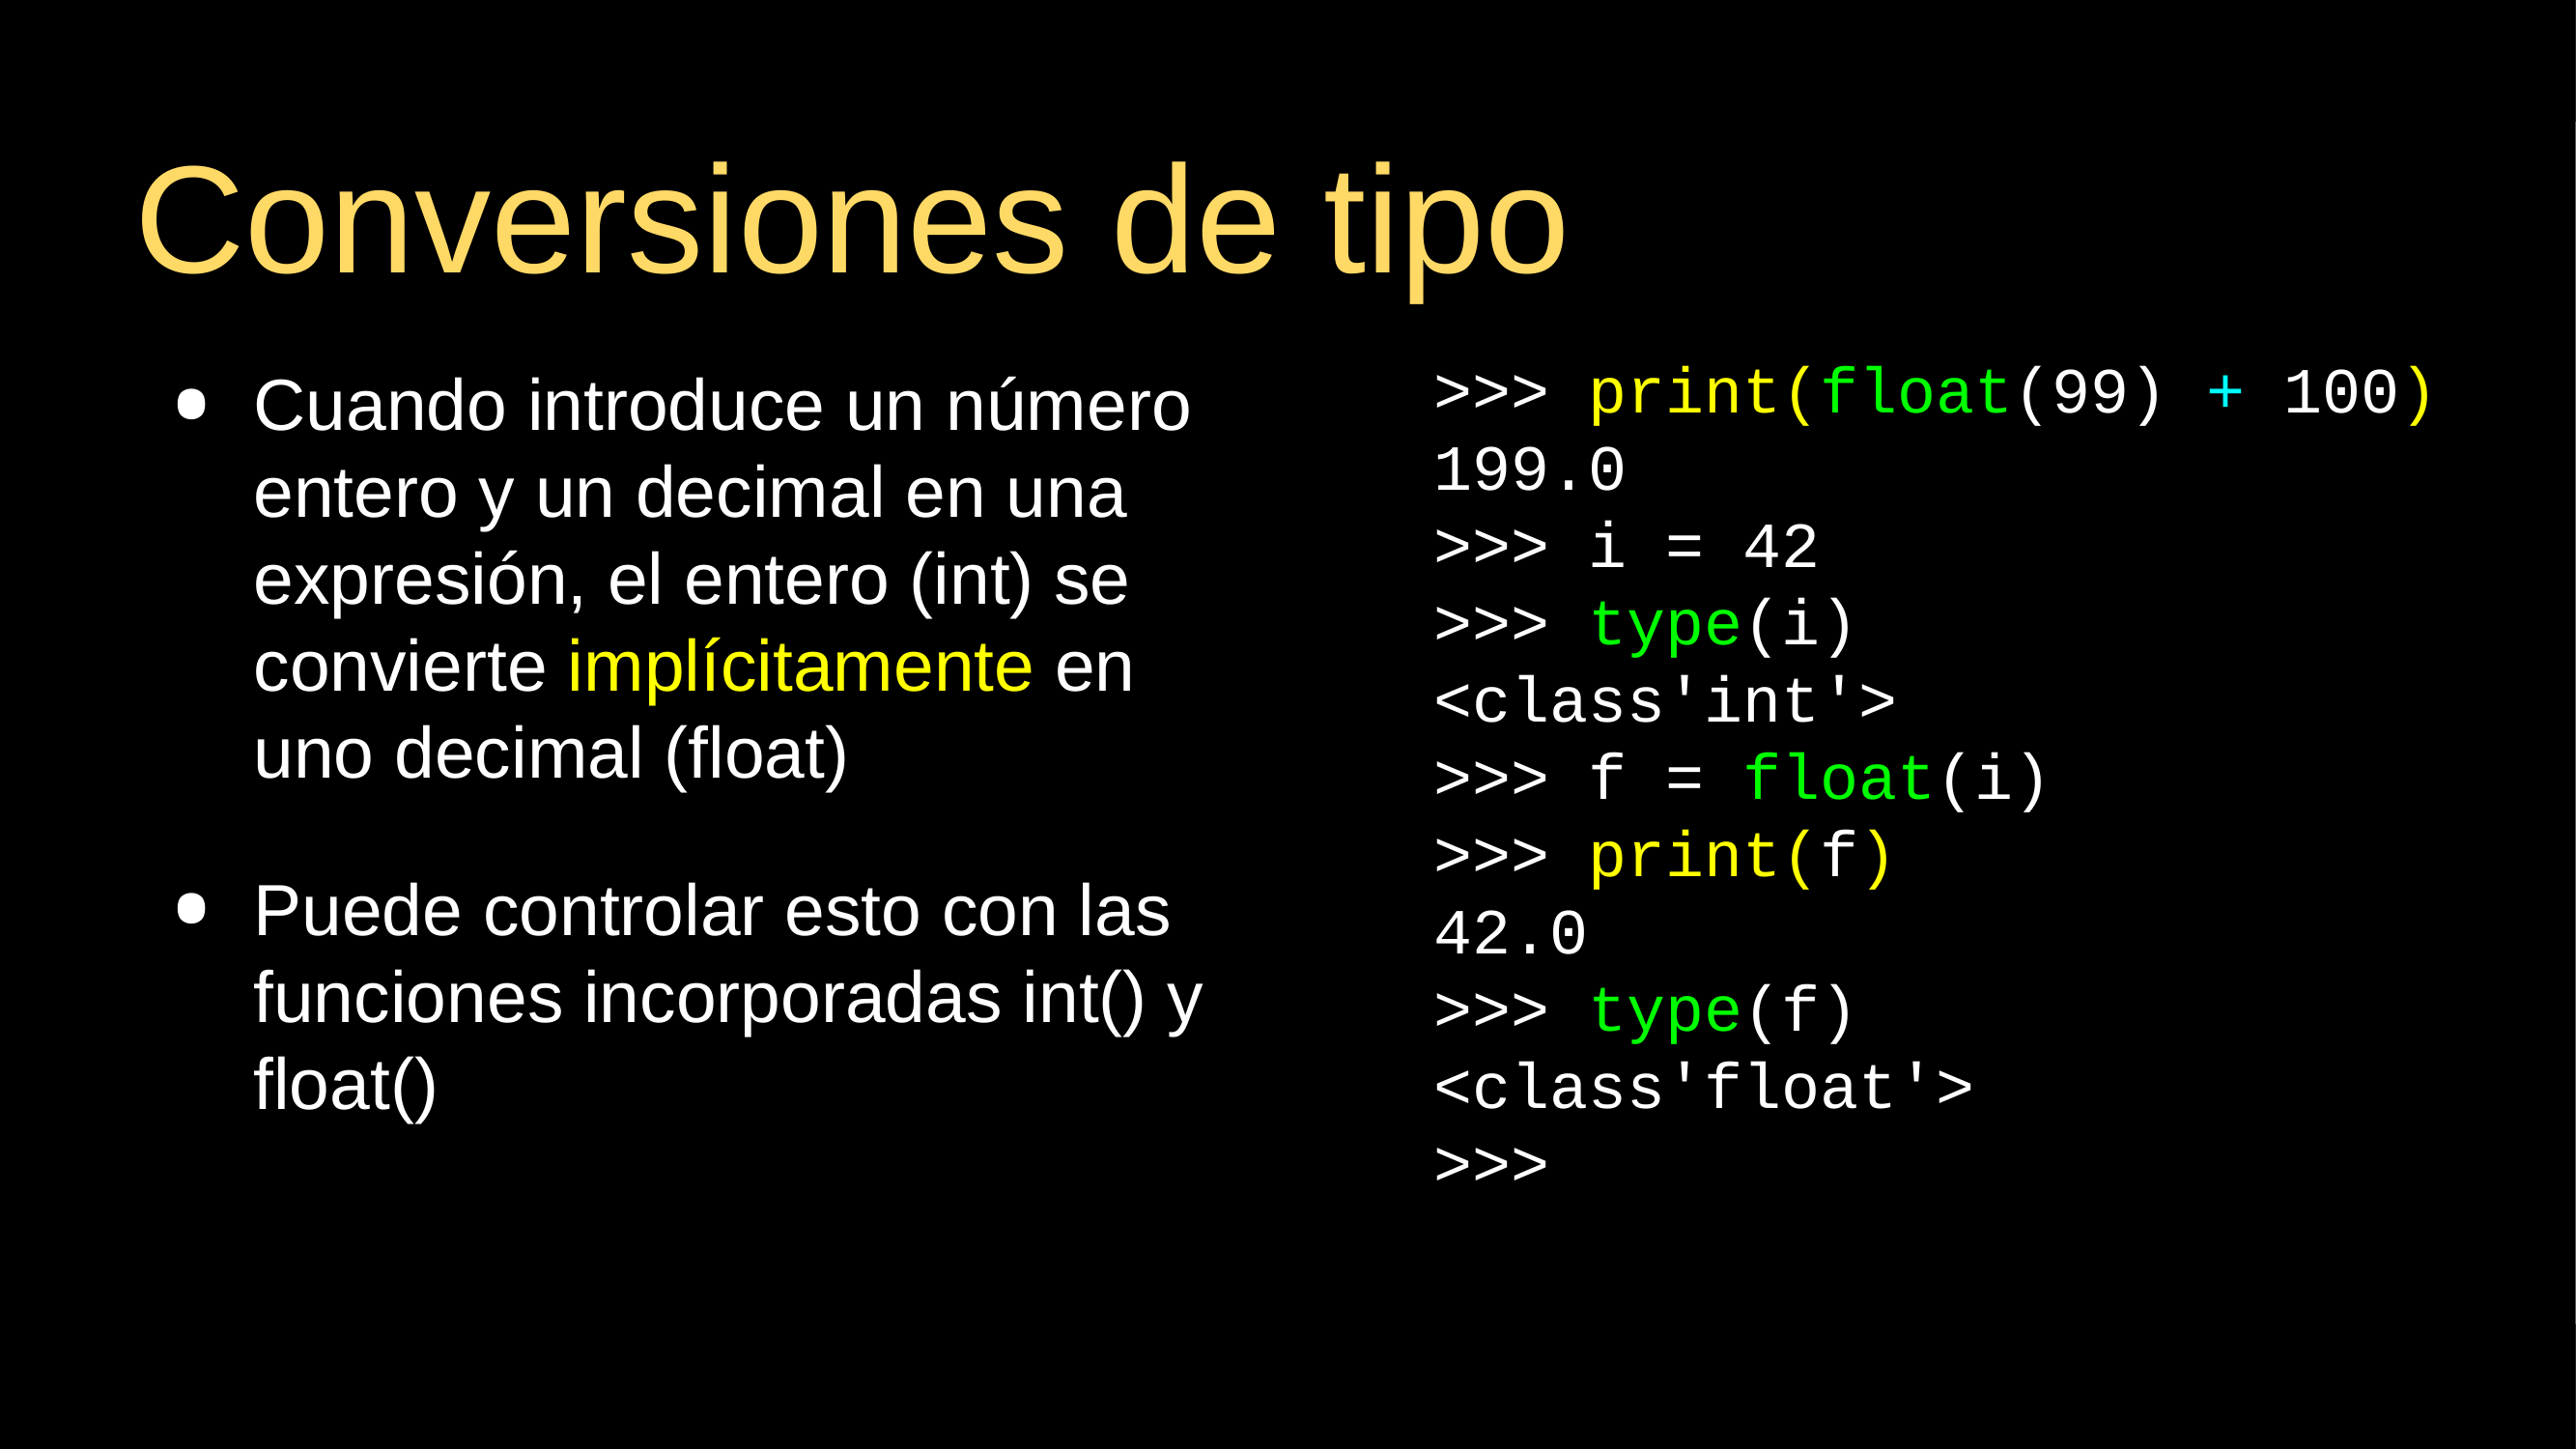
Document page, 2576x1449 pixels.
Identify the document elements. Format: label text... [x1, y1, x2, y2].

title Conversiones de tipo [128, 124, 2448, 300]
text_box >>> print(float(99) + 100) 199.0 >>> i = 42 >>> type(i) <class'int'> >>> f = float(i) >>> print(f) 42.0 >>> type(f) <class'float'> >>> [1433, 299, 2545, 1248]
list Cuando introduce un número entero y un decimal en una expresión, el entero (int) se convierte implícitamente en uno decimal (float) Puede controlar esto con las funciones incorporadas int() y float() [128, 262, 1226, 1219]
